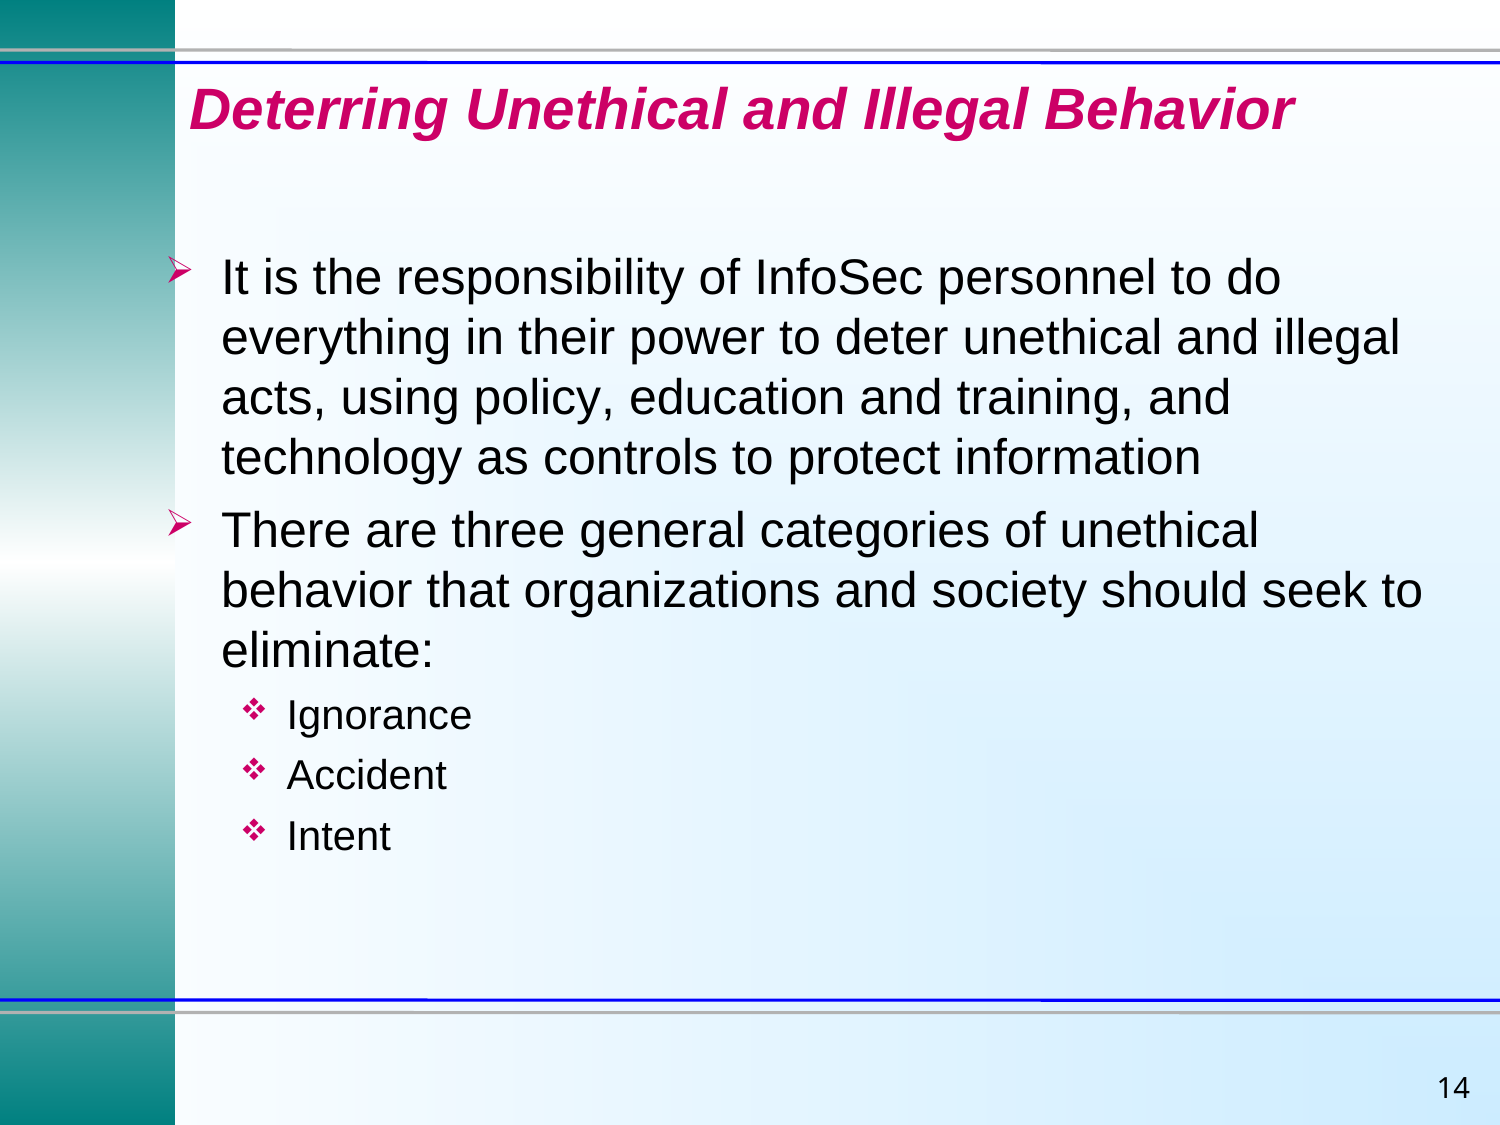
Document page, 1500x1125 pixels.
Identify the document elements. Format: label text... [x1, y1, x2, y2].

picture [175, 1002, 1500, 1011]
text_box Deterring Unethical and Illegal Behavior [174, 62, 1451, 151]
picture [175, 0, 1500, 48]
picture [175, 52, 1500, 61]
text_box It is the responsibility of InfoSec personnel to do everything in their power to deter unethical and illegal acts, using policy, education and training, and technology as controls to protect information There are three general categories of unethical behavior that organizations and society should seek to eliminate: Ignorance Accident Intent [149, 237, 1450, 950]
picture [175, 1015, 1500, 1125]
picture [175, 65, 1500, 998]
